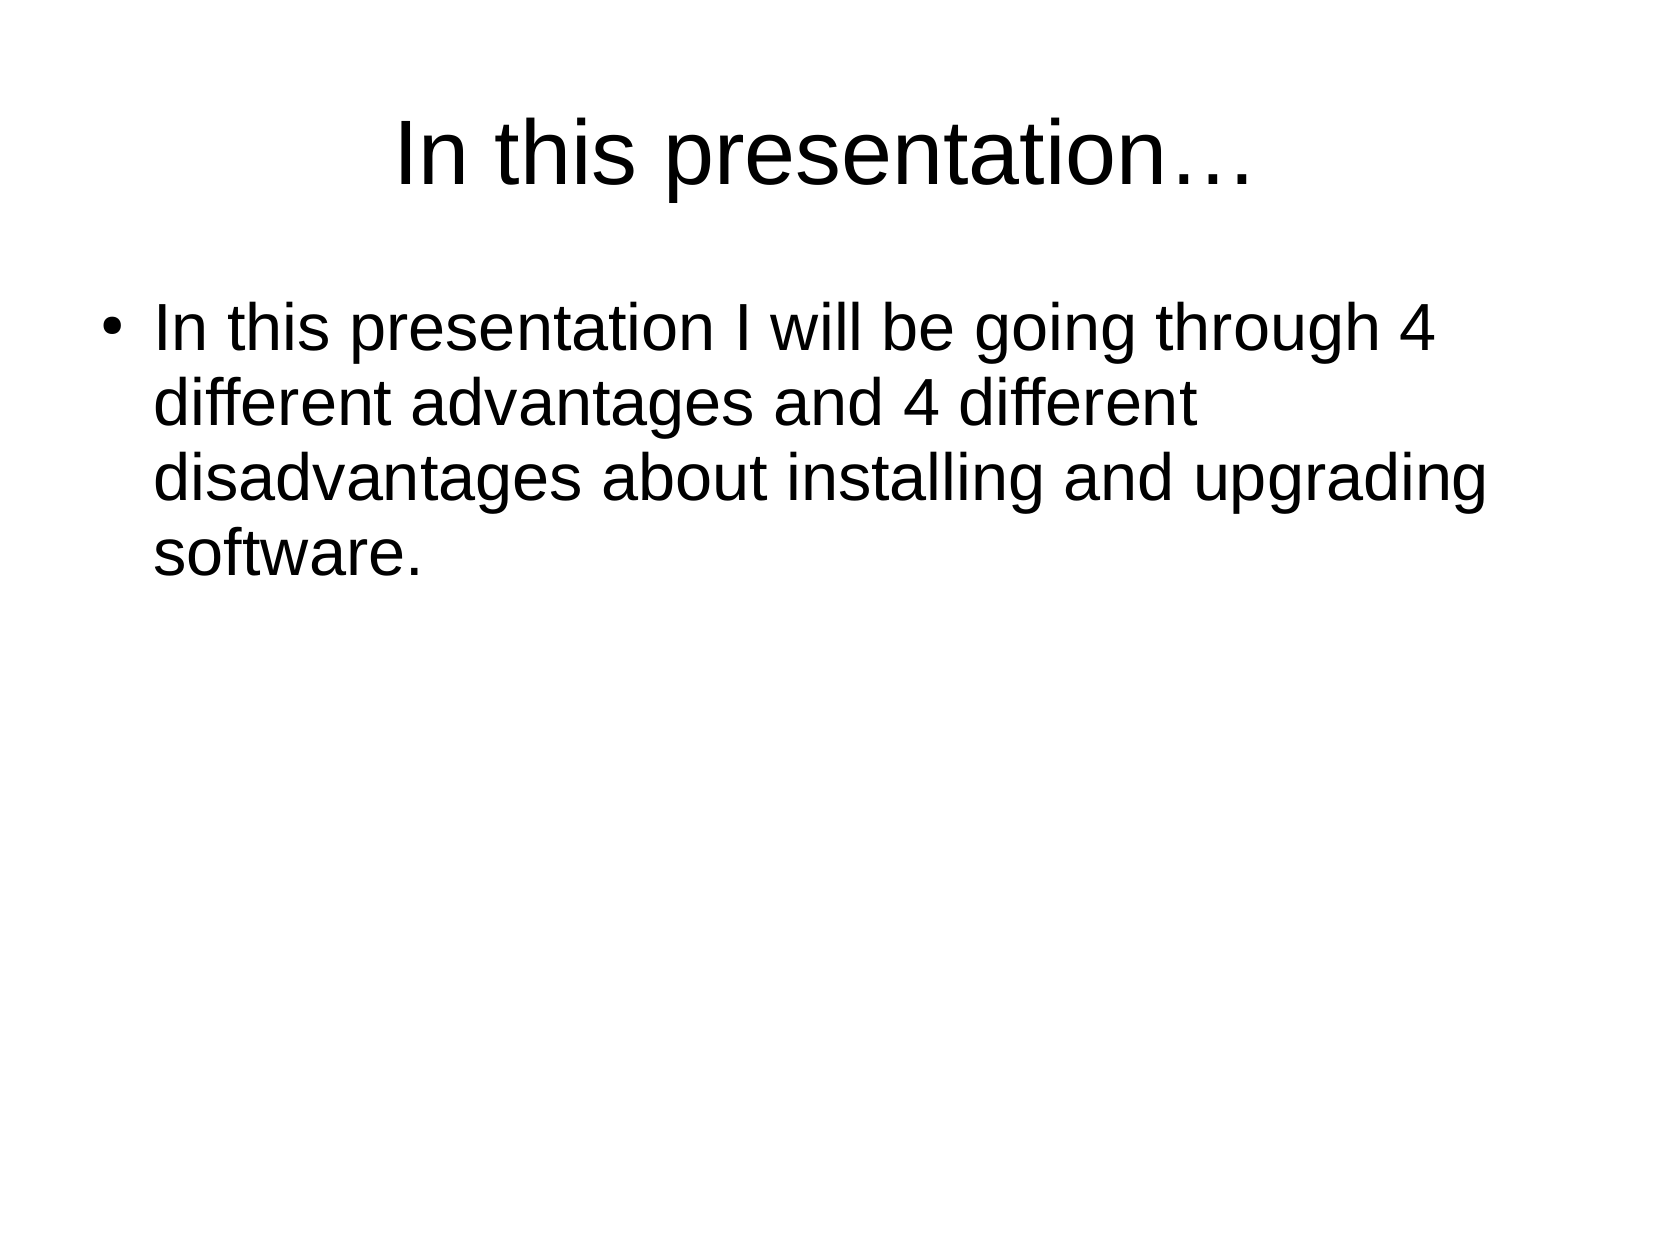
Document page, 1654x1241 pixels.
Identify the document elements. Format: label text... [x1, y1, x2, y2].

title In this presentation… [82, 49, 1571, 257]
list In this presentation I will be going through 4 different advantages and 4 different disadvantages about installing and upgrading software. [82, 290, 1571, 1010]
